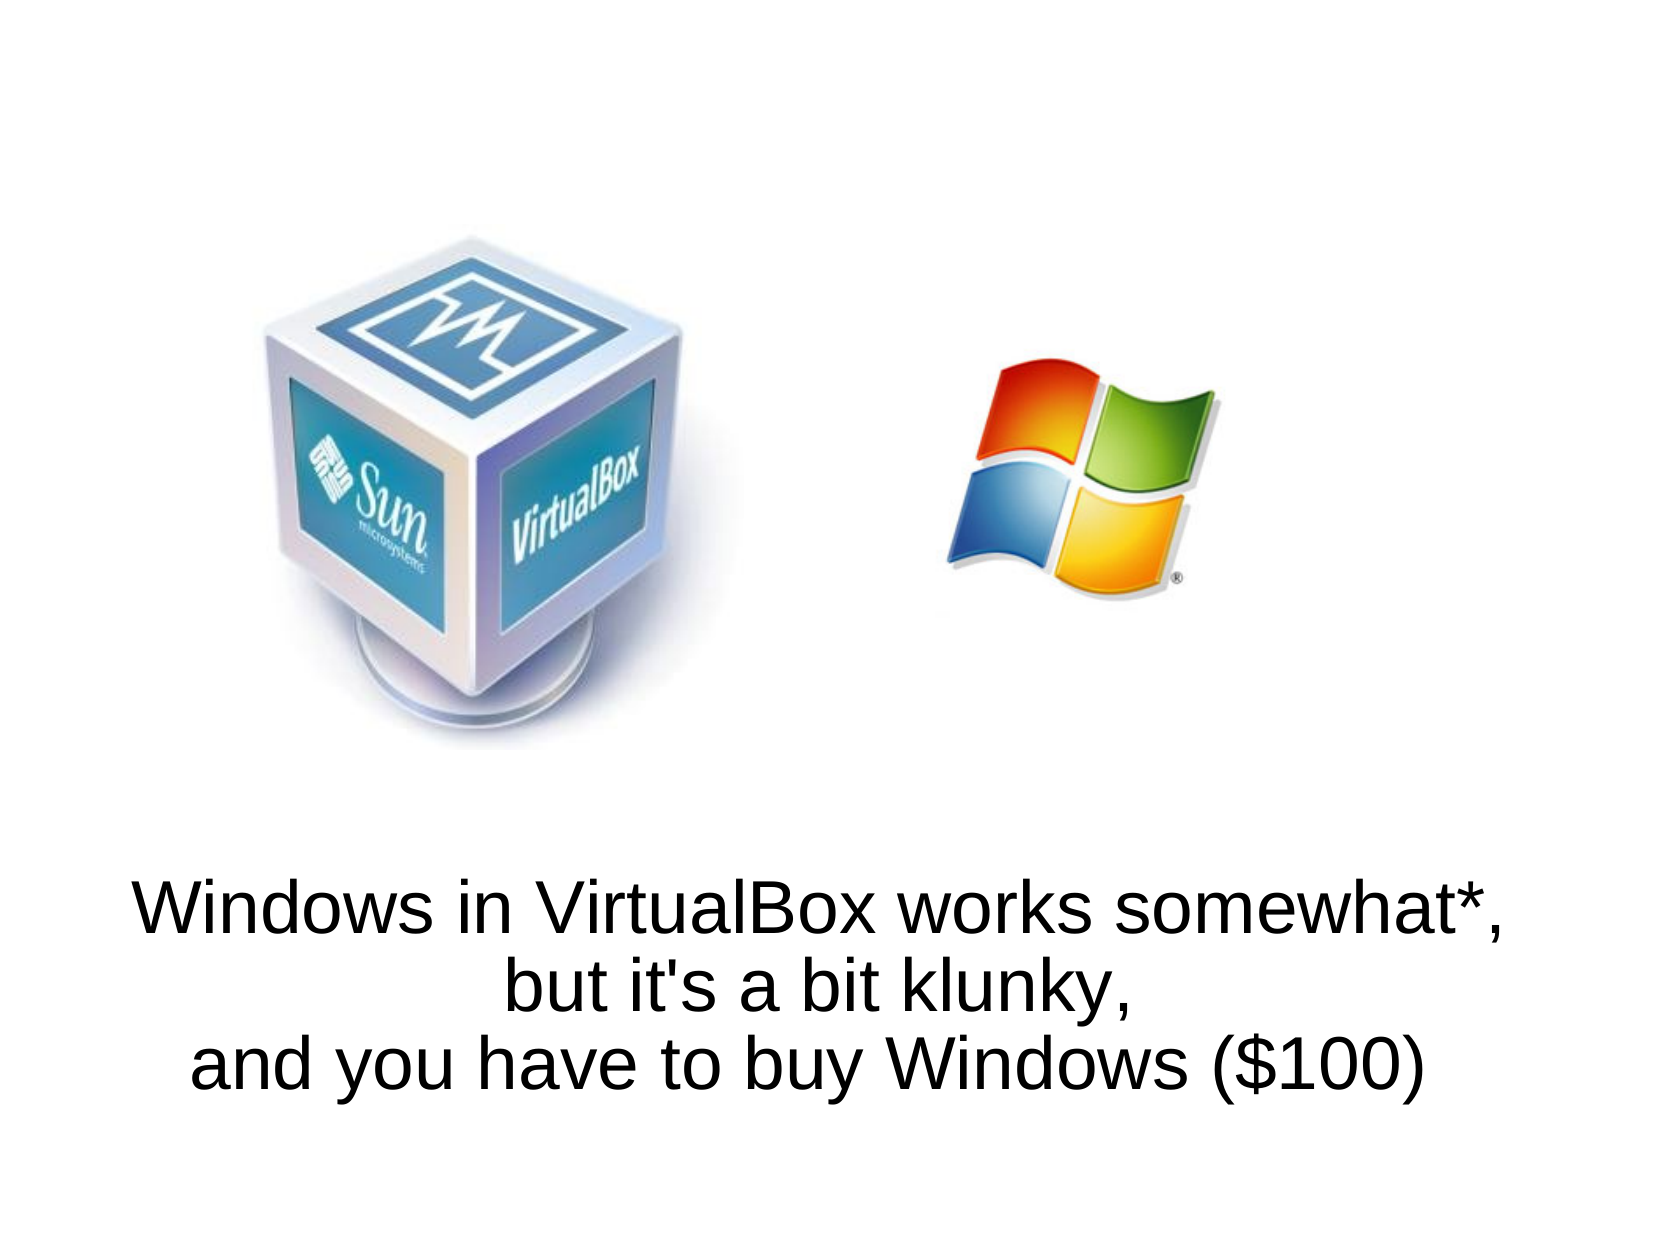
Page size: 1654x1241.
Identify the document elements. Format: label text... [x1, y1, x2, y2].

picture [924, 337, 1238, 625]
title Windows in VirtualBox works somewhat*, but it's a bit klunky, and you have to buy Windows ($100) [74, 862, 1563, 1115]
picture [225, 224, 751, 751]
